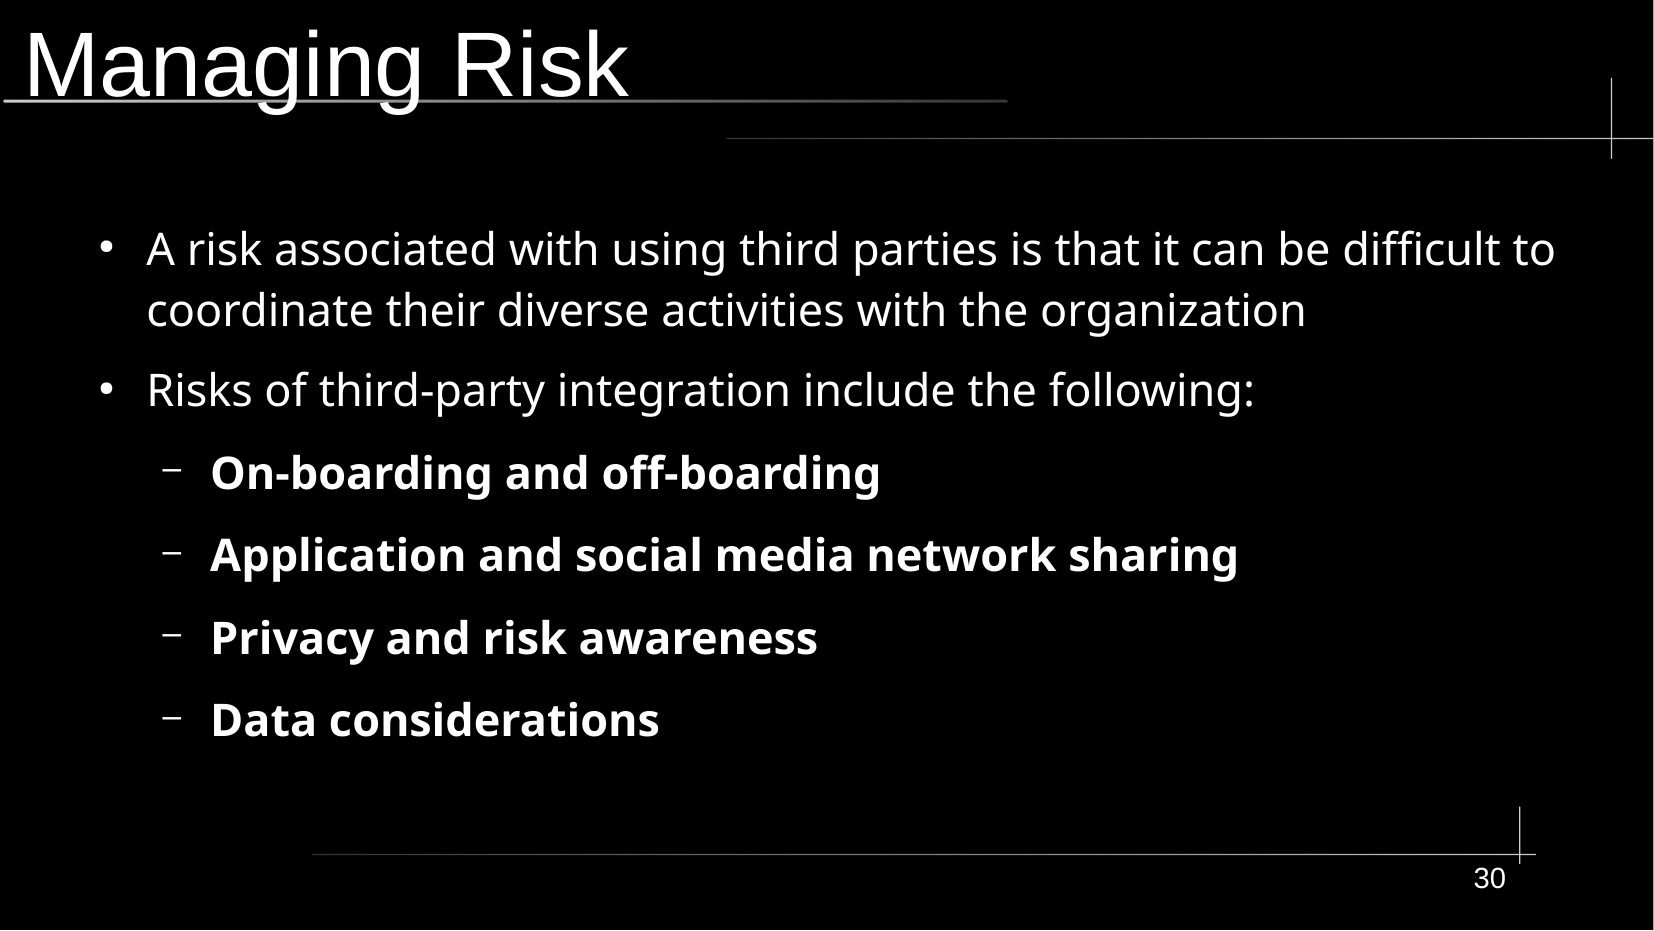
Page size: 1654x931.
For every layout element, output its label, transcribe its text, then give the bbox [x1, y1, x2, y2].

list A risk associated with using third parties is that it can be difficult to coordinate their diverse activities with the organization Risks of third-party integration include the following: On-boarding and off-boarding Application and social media network sharing Privacy and risk awareness Data considerations [82, 217, 1571, 758]
title Managing Risk [23, 11, 1589, 119]
